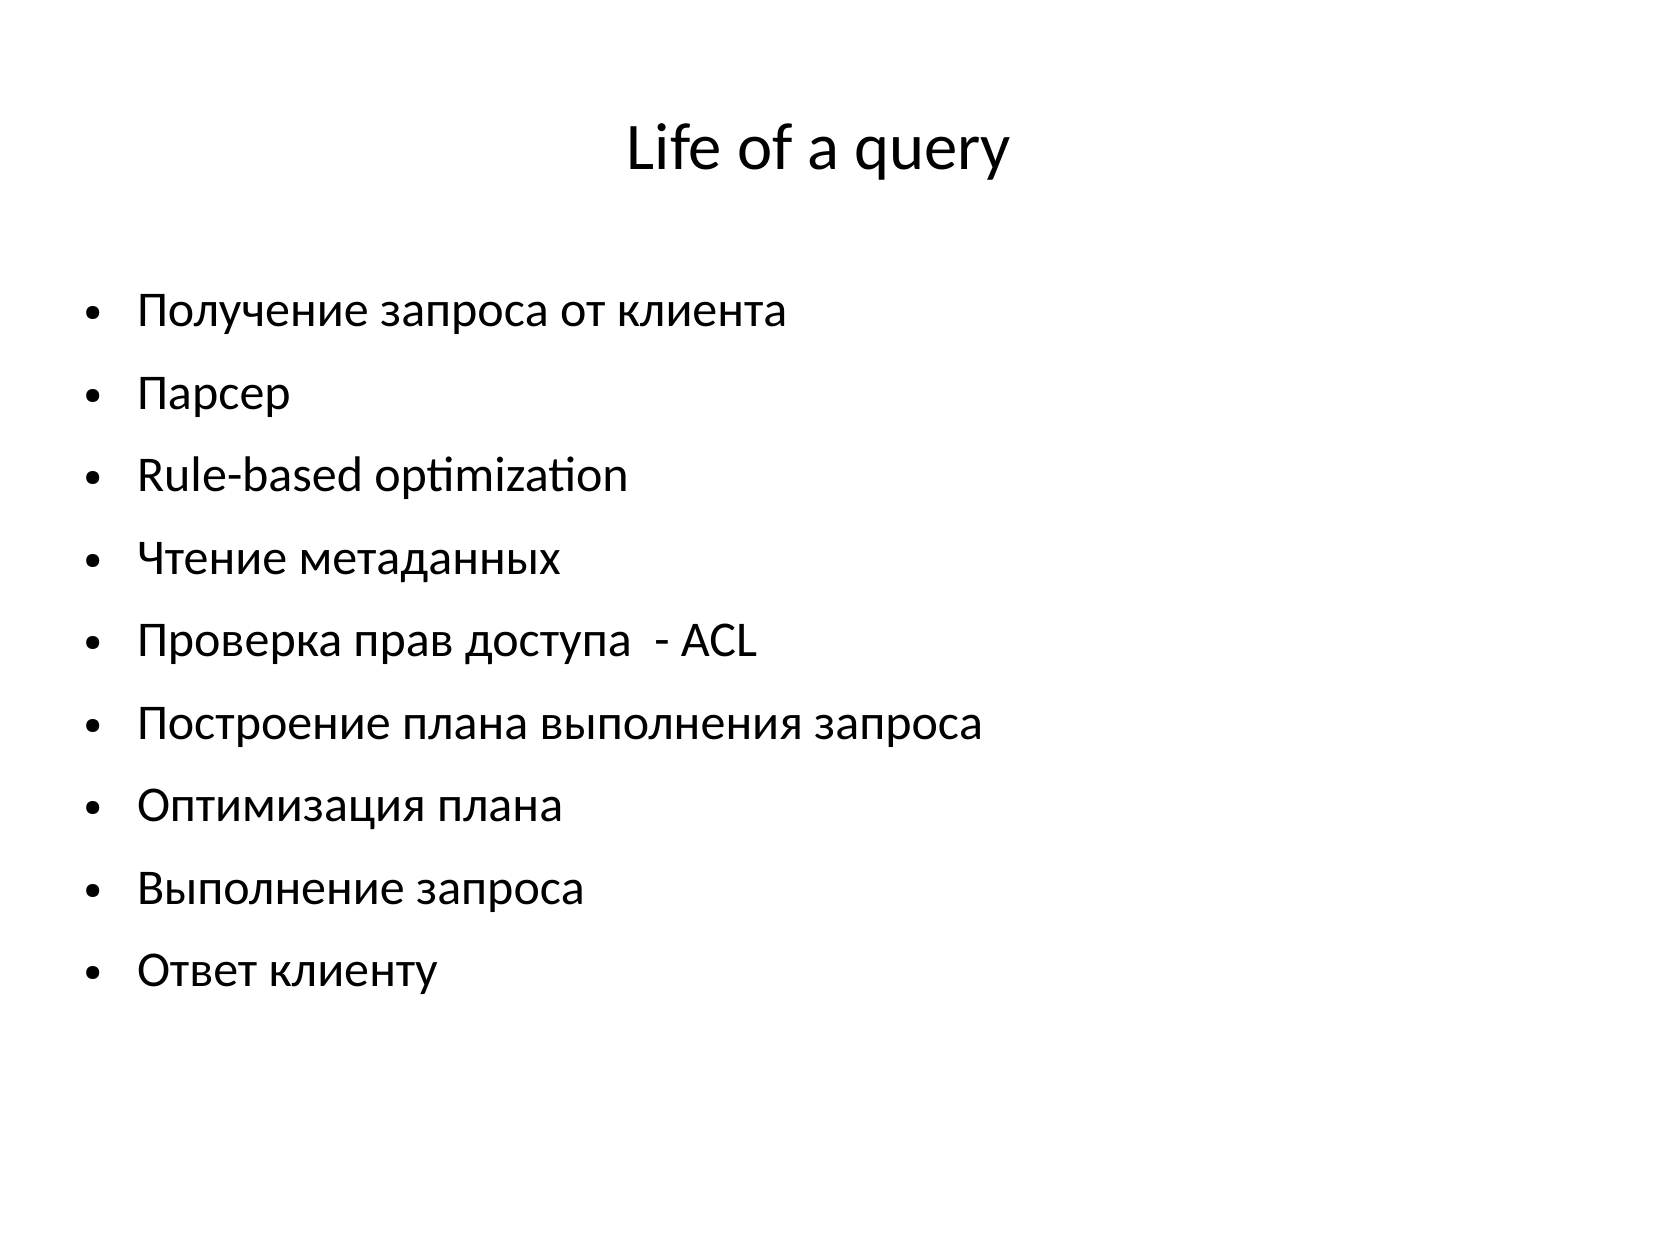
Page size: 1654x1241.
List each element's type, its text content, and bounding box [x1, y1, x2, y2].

list Получение запроса от клиента Парсер Rule-based optimization Чтение метаданных Проверка прав доступа - ACL Построение плана выполнения запроса Оптимизация плана Выполнение запроса Ответ клиенту [66, 289, 1555, 1108]
title Life of a query [82, 49, 1571, 257]
